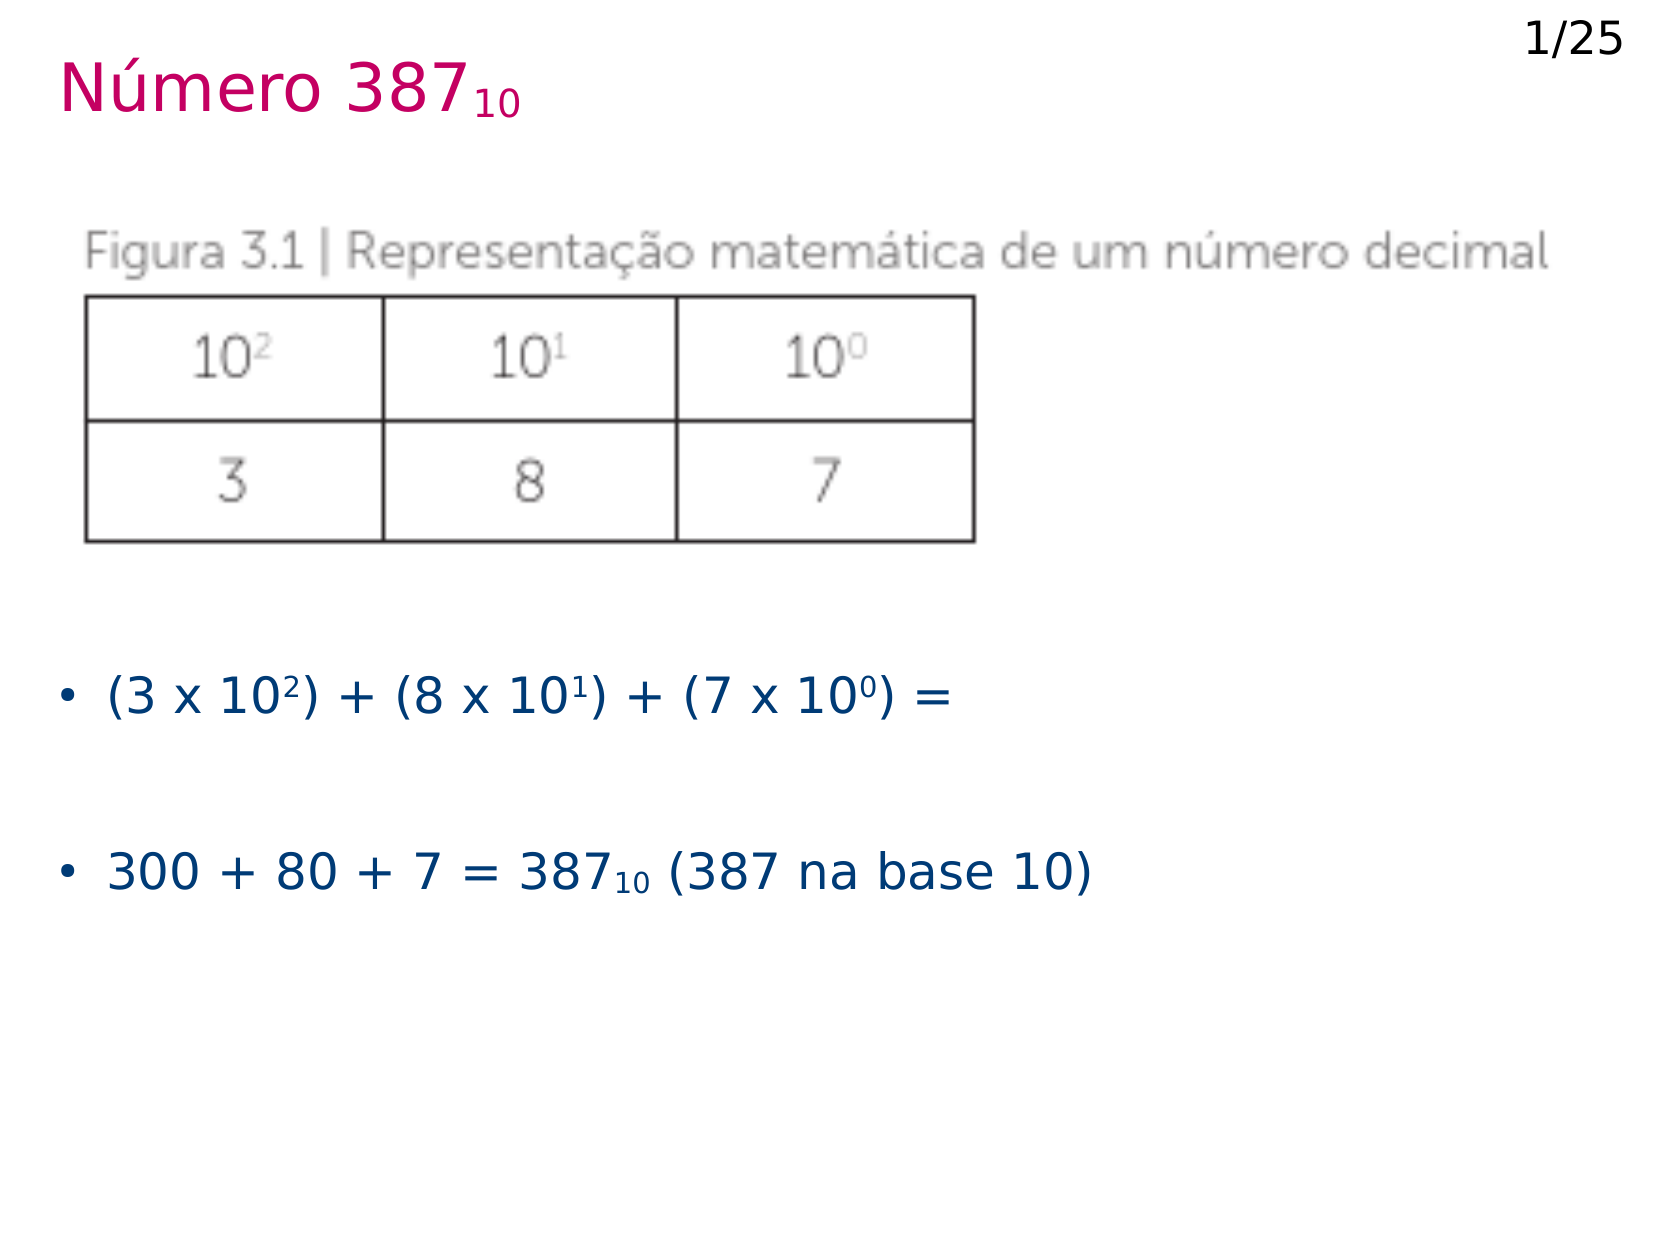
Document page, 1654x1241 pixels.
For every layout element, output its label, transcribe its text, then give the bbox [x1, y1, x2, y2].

title Número 38710 [59, 29, 1625, 148]
list (3 x 102) + (8 x 101) + (7 x 100) = 300 + 80 + 7 = 38710 (387 na base 10) [59, 637, 1625, 1211]
picture [82, 217, 1564, 556]
